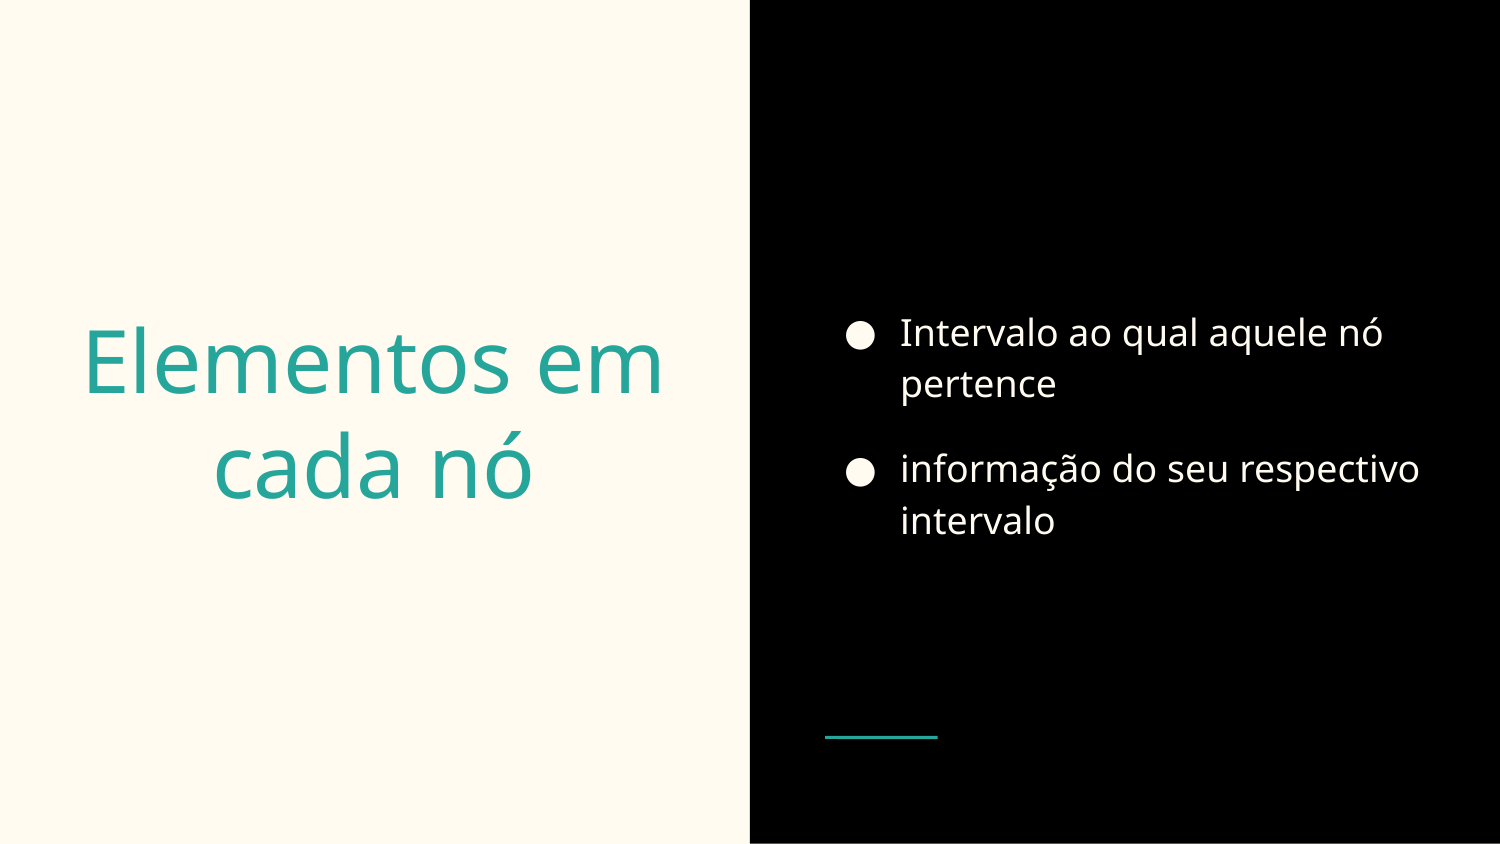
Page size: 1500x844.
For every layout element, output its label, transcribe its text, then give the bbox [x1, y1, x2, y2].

list Intervalo ao qual aquele nó pertence informação do seu respectivo intervalo [810, 118, 1440, 725]
title Elementos em cada nó [42, 312, 706, 532]
